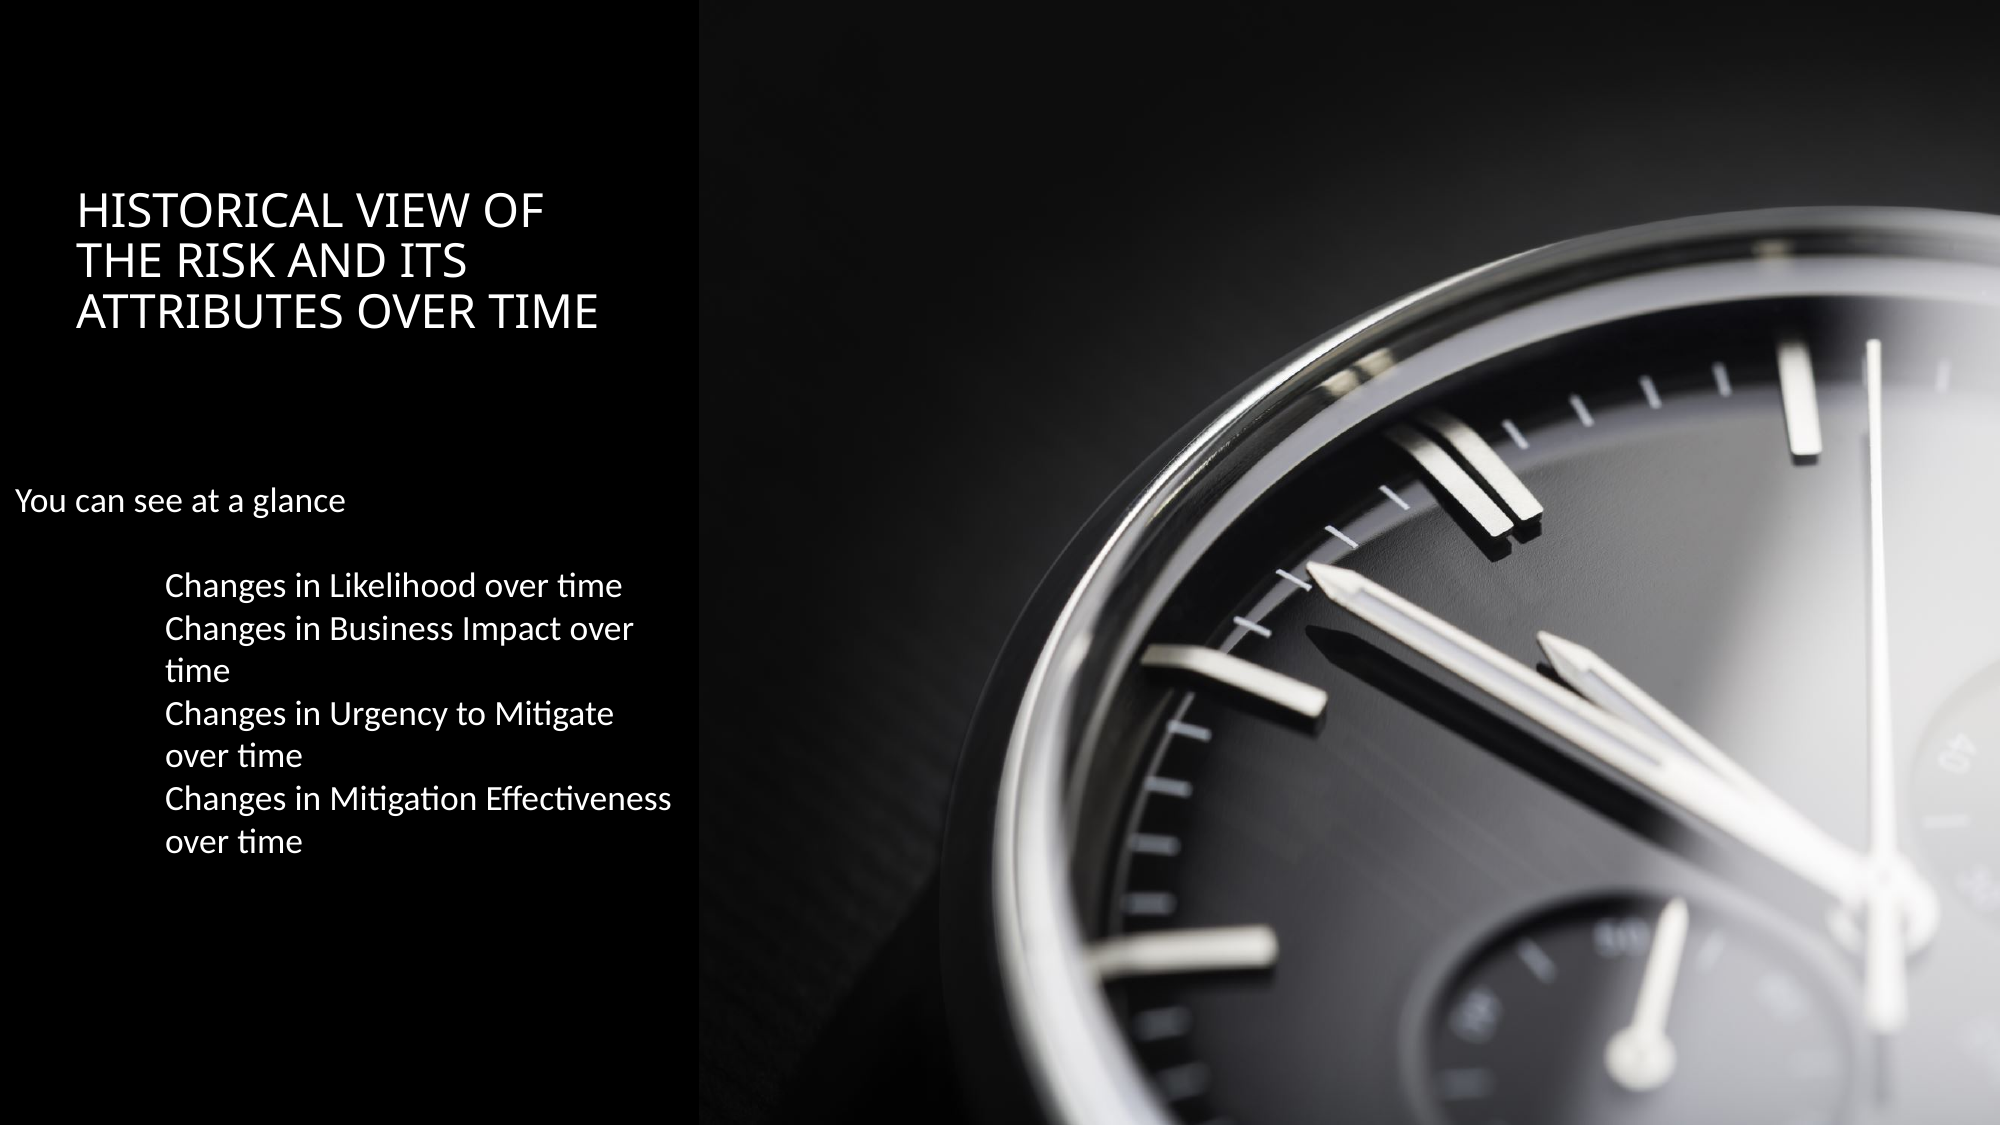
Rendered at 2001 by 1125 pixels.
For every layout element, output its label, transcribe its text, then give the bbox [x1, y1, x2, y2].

picture [698, 0, 2000, 1125]
text_box You can see at a glance Changes in Likelihood over time Changes in Business Impact over time Changes in Urgency to Mitigate over time Changes in Mitigation Effectiveness over time [0, 0, 698, 1125]
text_box HISTORICAL VIEW OF THE RISK AND ITS ATTRIBUTES OVER TIME [61, 161, 625, 347]
